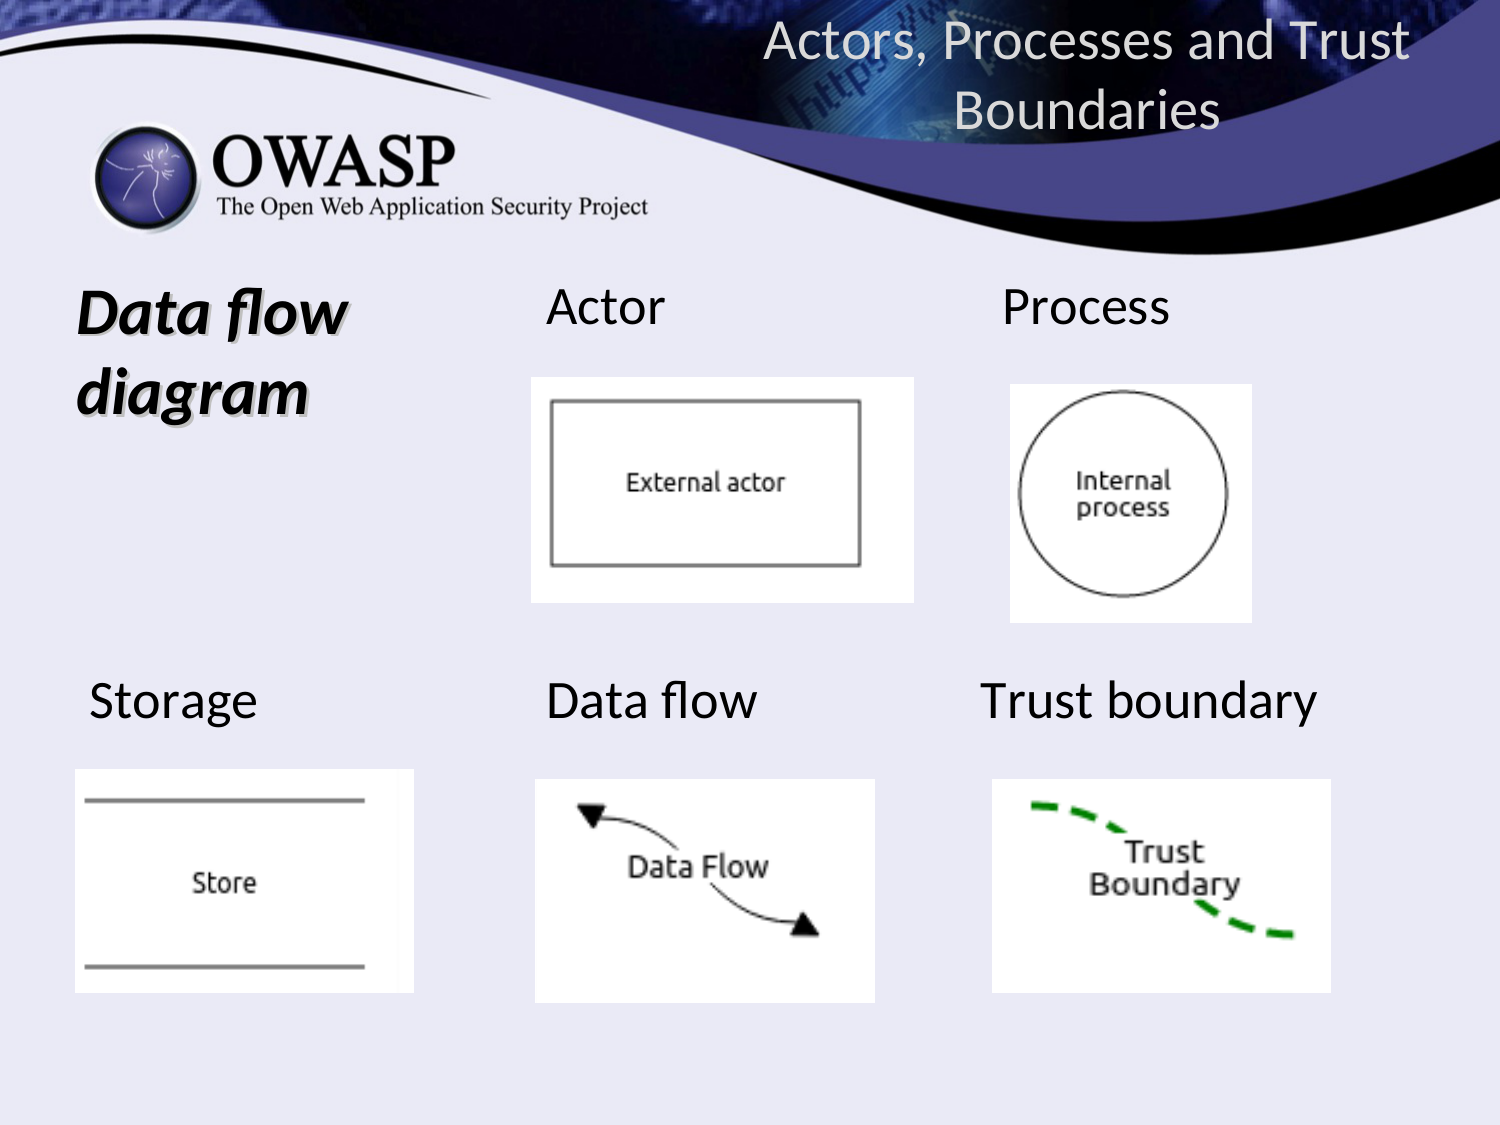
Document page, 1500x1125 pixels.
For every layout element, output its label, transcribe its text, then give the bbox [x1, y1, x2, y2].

list Trust boundary [967, 656, 1423, 1017]
list Process [987, 262, 1423, 623]
list Data flow [531, 656, 967, 1017]
list Actor [531, 262, 967, 623]
list Data flow diagram [61, 259, 449, 620]
picture [0, 0, 1500, 1125]
title Actors, Processes and Trust Boundaries [699, 0, 1476, 149]
list Storage [75, 656, 510, 1017]
list [75, 262, 510, 638]
